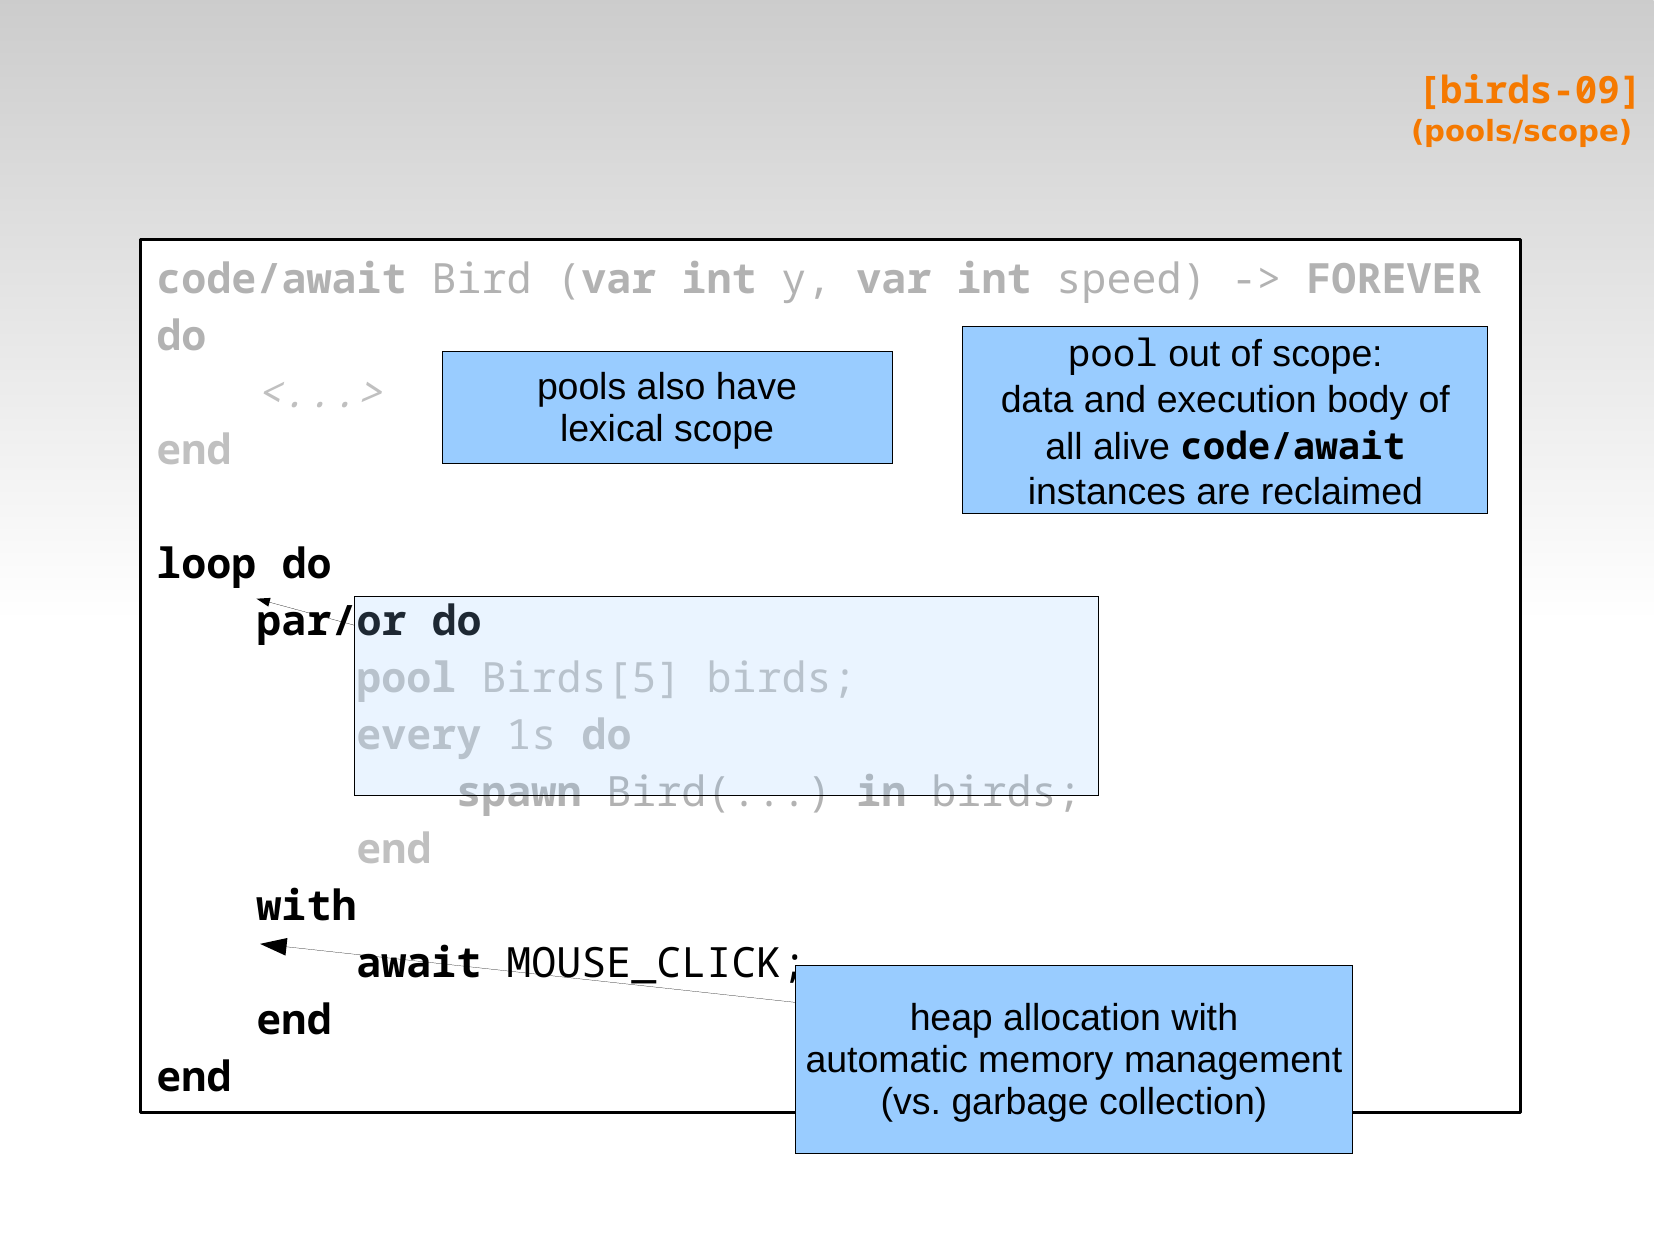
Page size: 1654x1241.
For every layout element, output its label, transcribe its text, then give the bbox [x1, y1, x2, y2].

text_box [354, 596, 1099, 796]
text_box pools also have lexical scope [442, 351, 893, 464]
text_box heap allocation with automatic memory management (vs. garbage collection) [795, 965, 1353, 1154]
text_box code/await Bird (var int y, var int speed) -> FOREVER do <...> end loop do par/or do pool Birds[5] birds; every 1s do spawn Bird(...) in birds; end with await MOUSE_CLICK; end end [140, 239, 1521, 1003]
title [birds-09] (pools/scope) [154, 2, 1643, 210]
text_box pool out of scope: data and execution body of all alive code/await instances are reclaimed [962, 326, 1488, 514]
